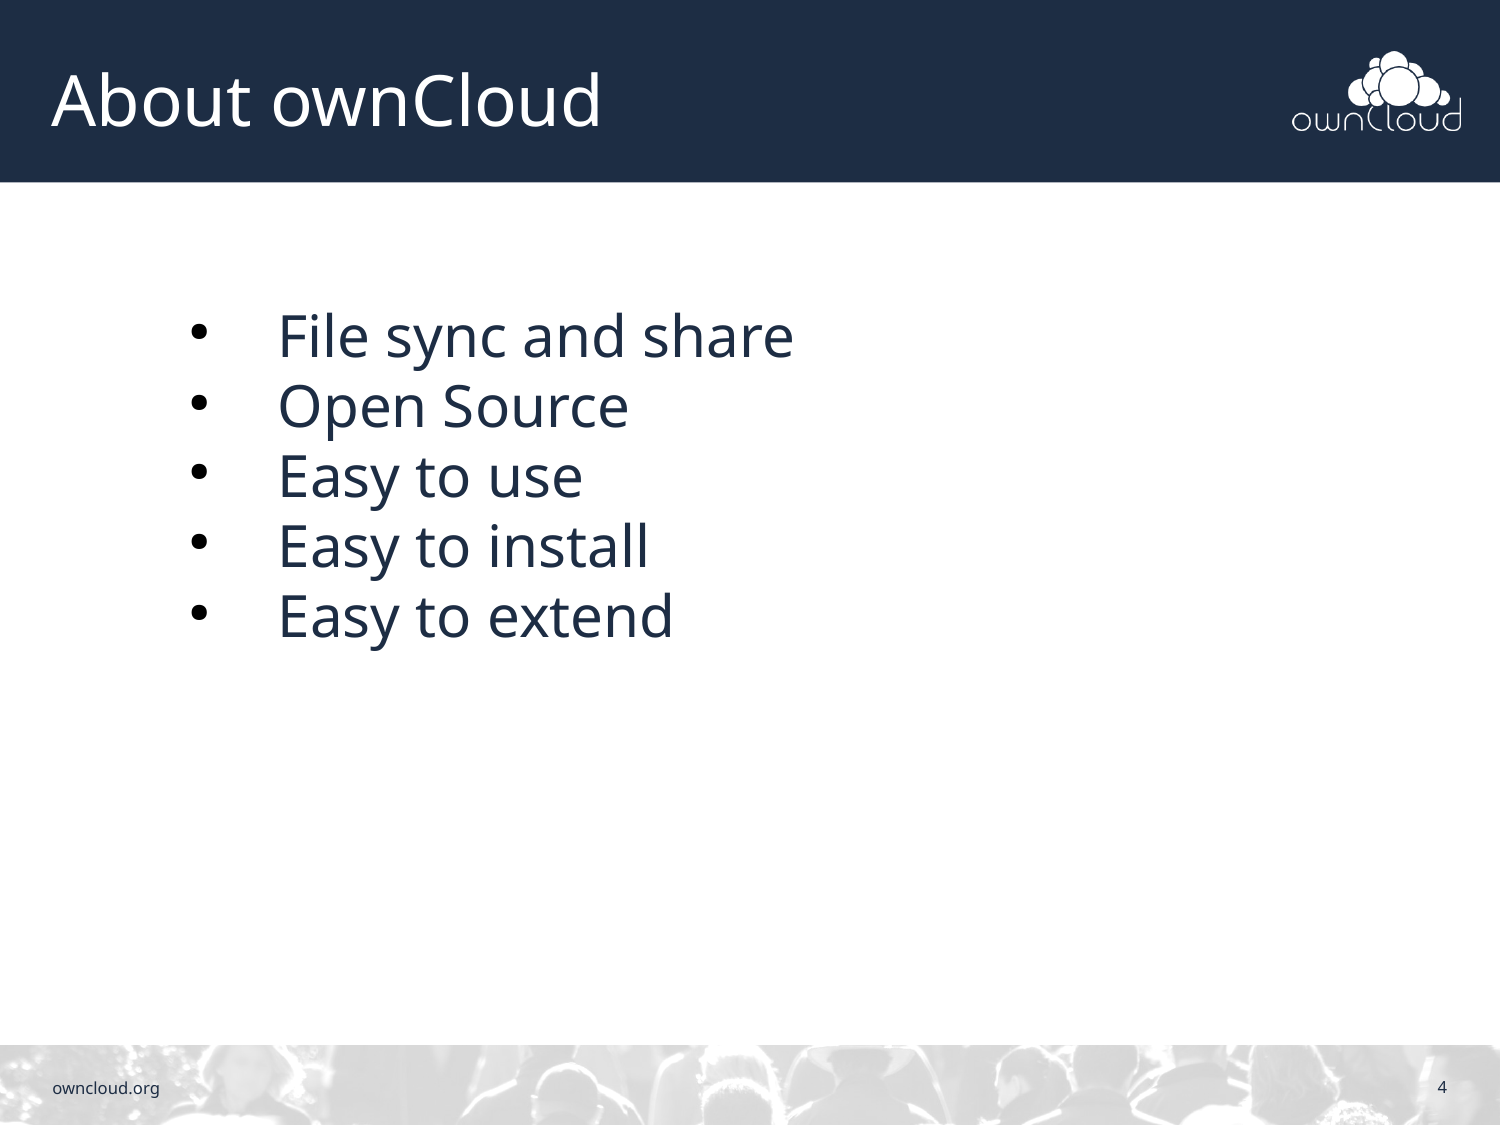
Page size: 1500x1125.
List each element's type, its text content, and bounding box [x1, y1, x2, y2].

text_box About ownCloud [36, 15, 1260, 181]
text_box owncloud.org [37, 1058, 1338, 1119]
text_box <number> [1361, 1058, 1462, 1119]
text_box File sync and share Open Source Easy to use Easy to install Easy to extend [174, 291, 1500, 1125]
picture [1292, 51, 1461, 131]
picture [0, 1045, 174, 1125]
